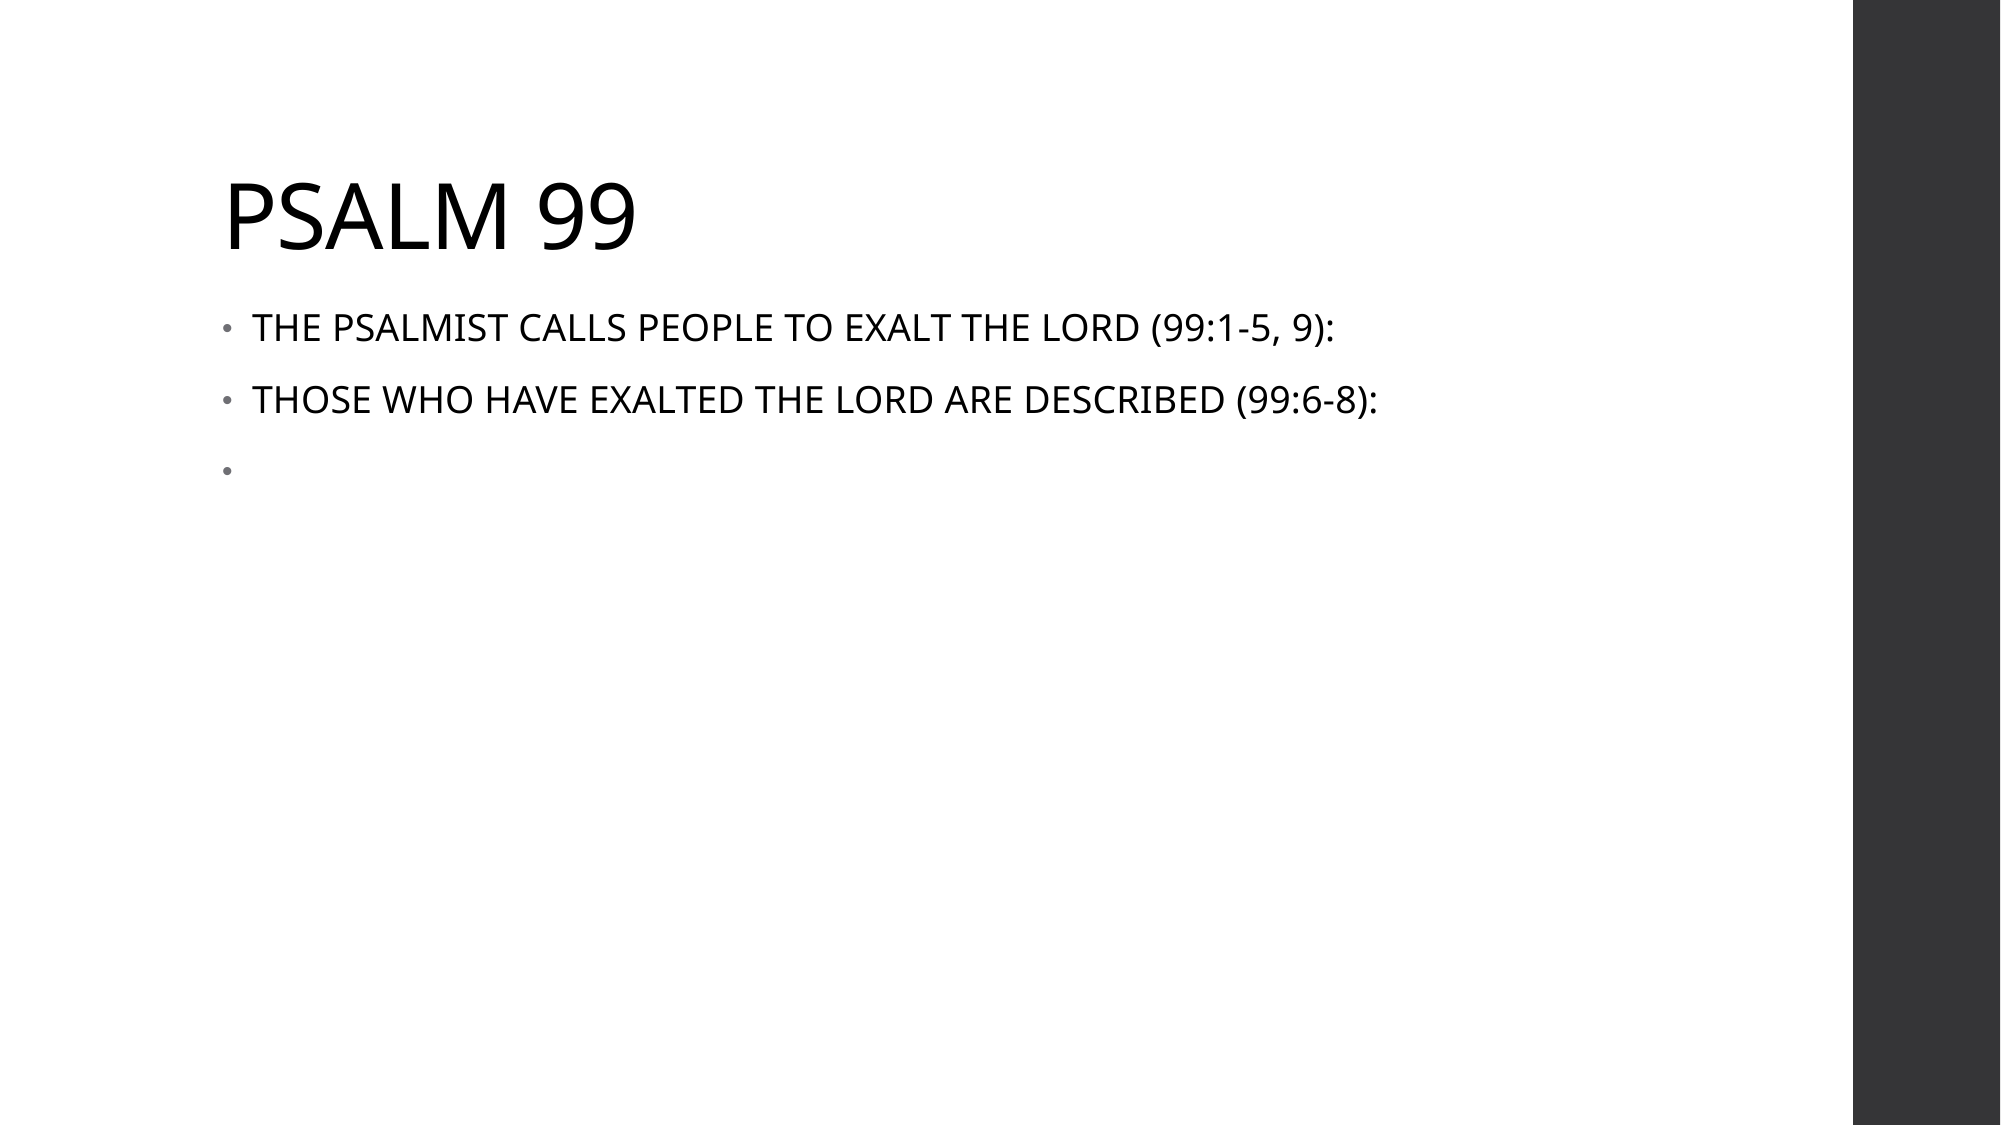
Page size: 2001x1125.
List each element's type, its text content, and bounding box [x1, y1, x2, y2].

title PSALM 99 [206, 60, 1797, 278]
list THE PSALMIST CALLS PEOPLE TO EXALT THE LORD (99:1-5, 9): THOSE WHO HAVE EXALTED THE LORD ARE DESCRIBED (99:6-8): [206, 299, 1617, 1014]
